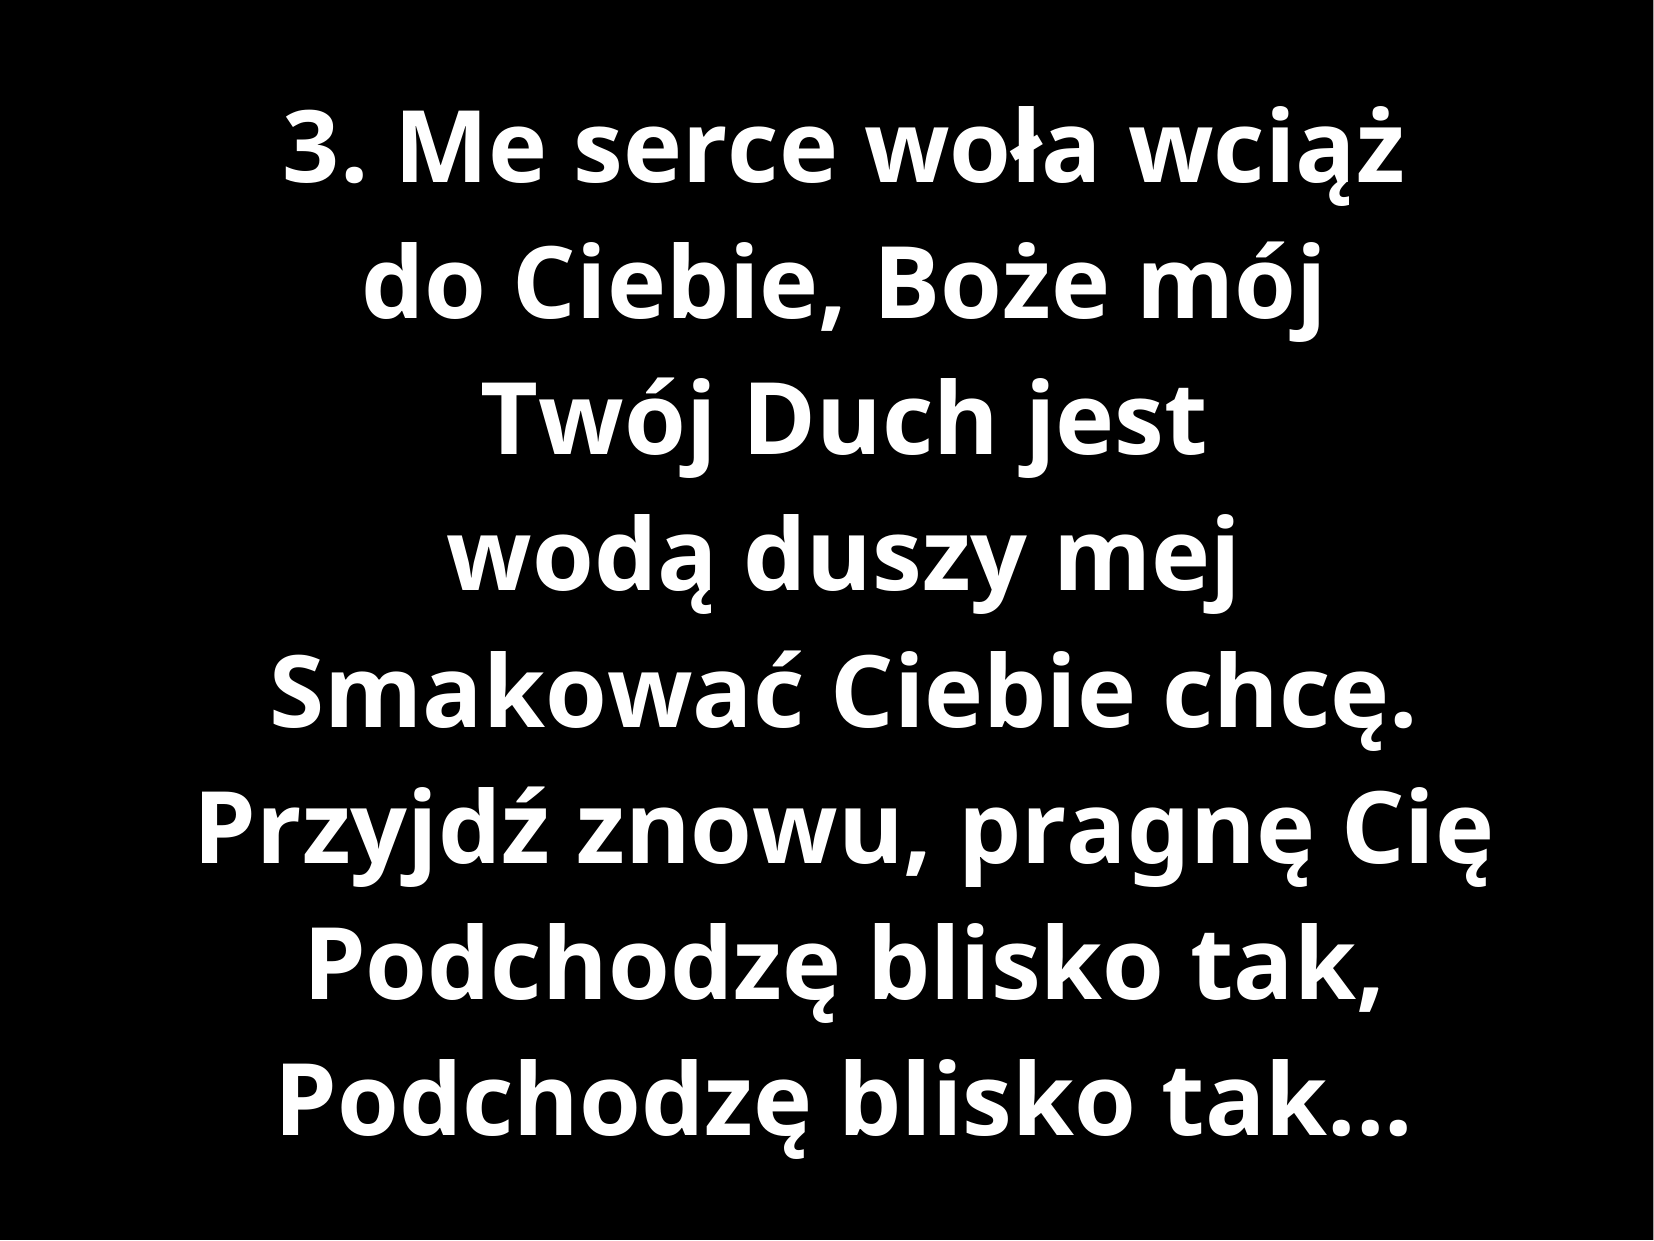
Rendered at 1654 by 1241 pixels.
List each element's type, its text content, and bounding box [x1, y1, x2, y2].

subtitle 3. Me serce woła wciąż do Ciebie, Boże mój Twój Duch jest wodą duszy mej Smakować Ciebie chcę. Przyjdź znowu, pragnę Cię Podchodzę blisko tak, Podchodzę blisko tak... [0, 0, 1654, 1241]
